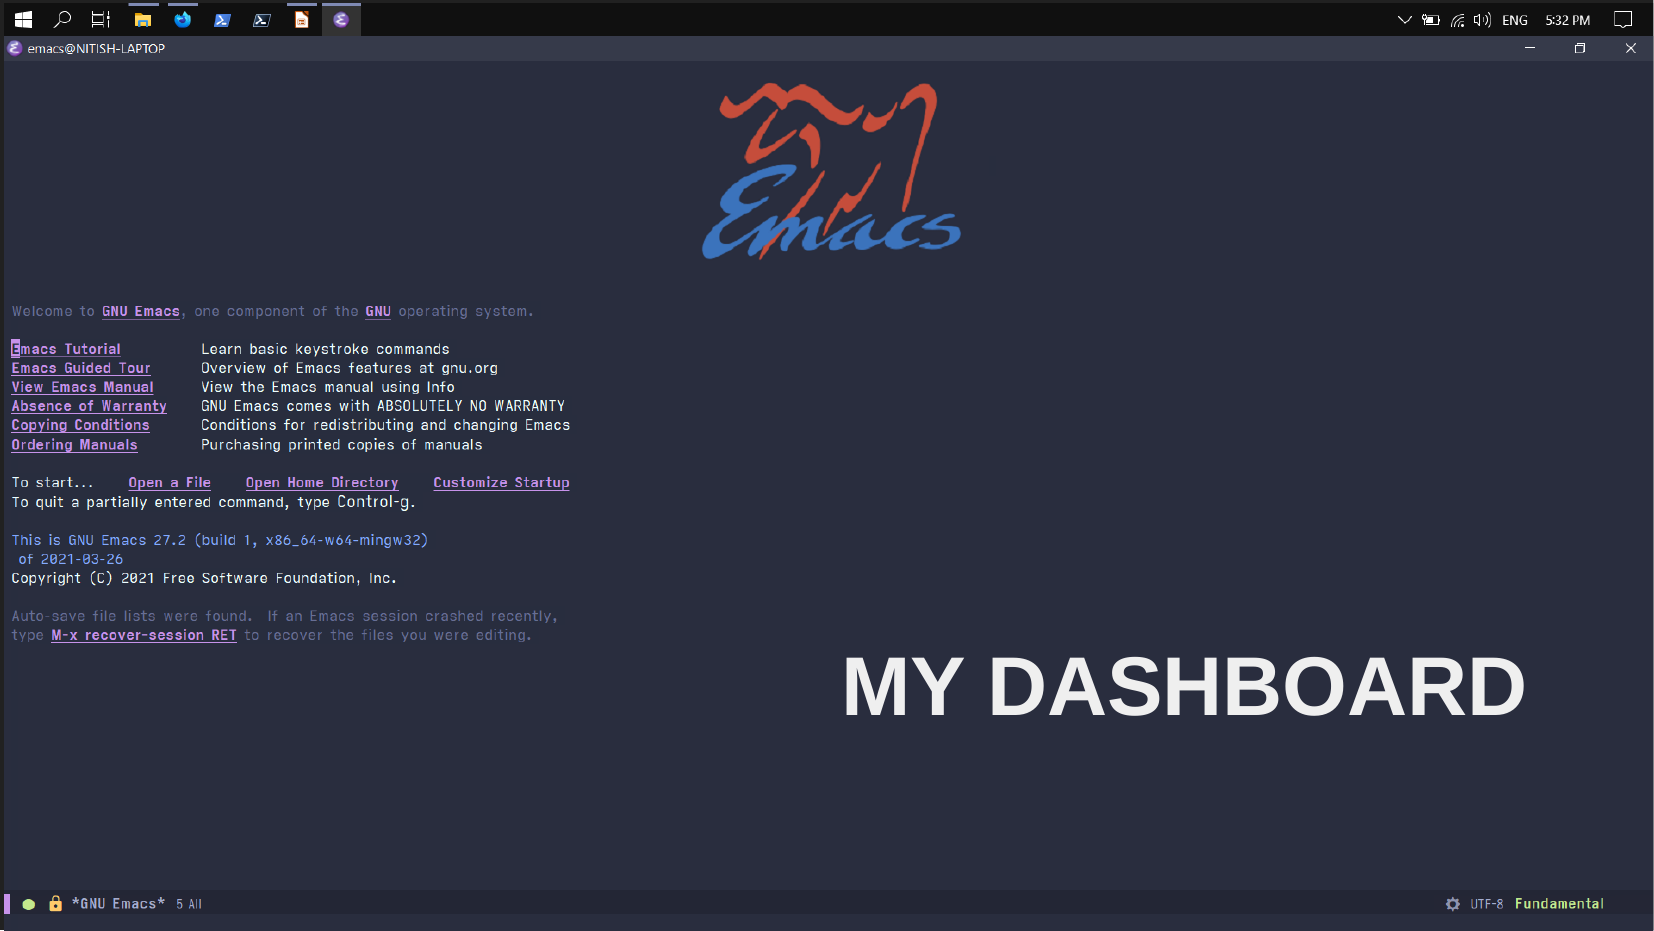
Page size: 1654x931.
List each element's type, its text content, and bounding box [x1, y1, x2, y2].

picture [4, 3, 1654, 931]
text_box MY DASHBOARD [826, 625, 1614, 846]
